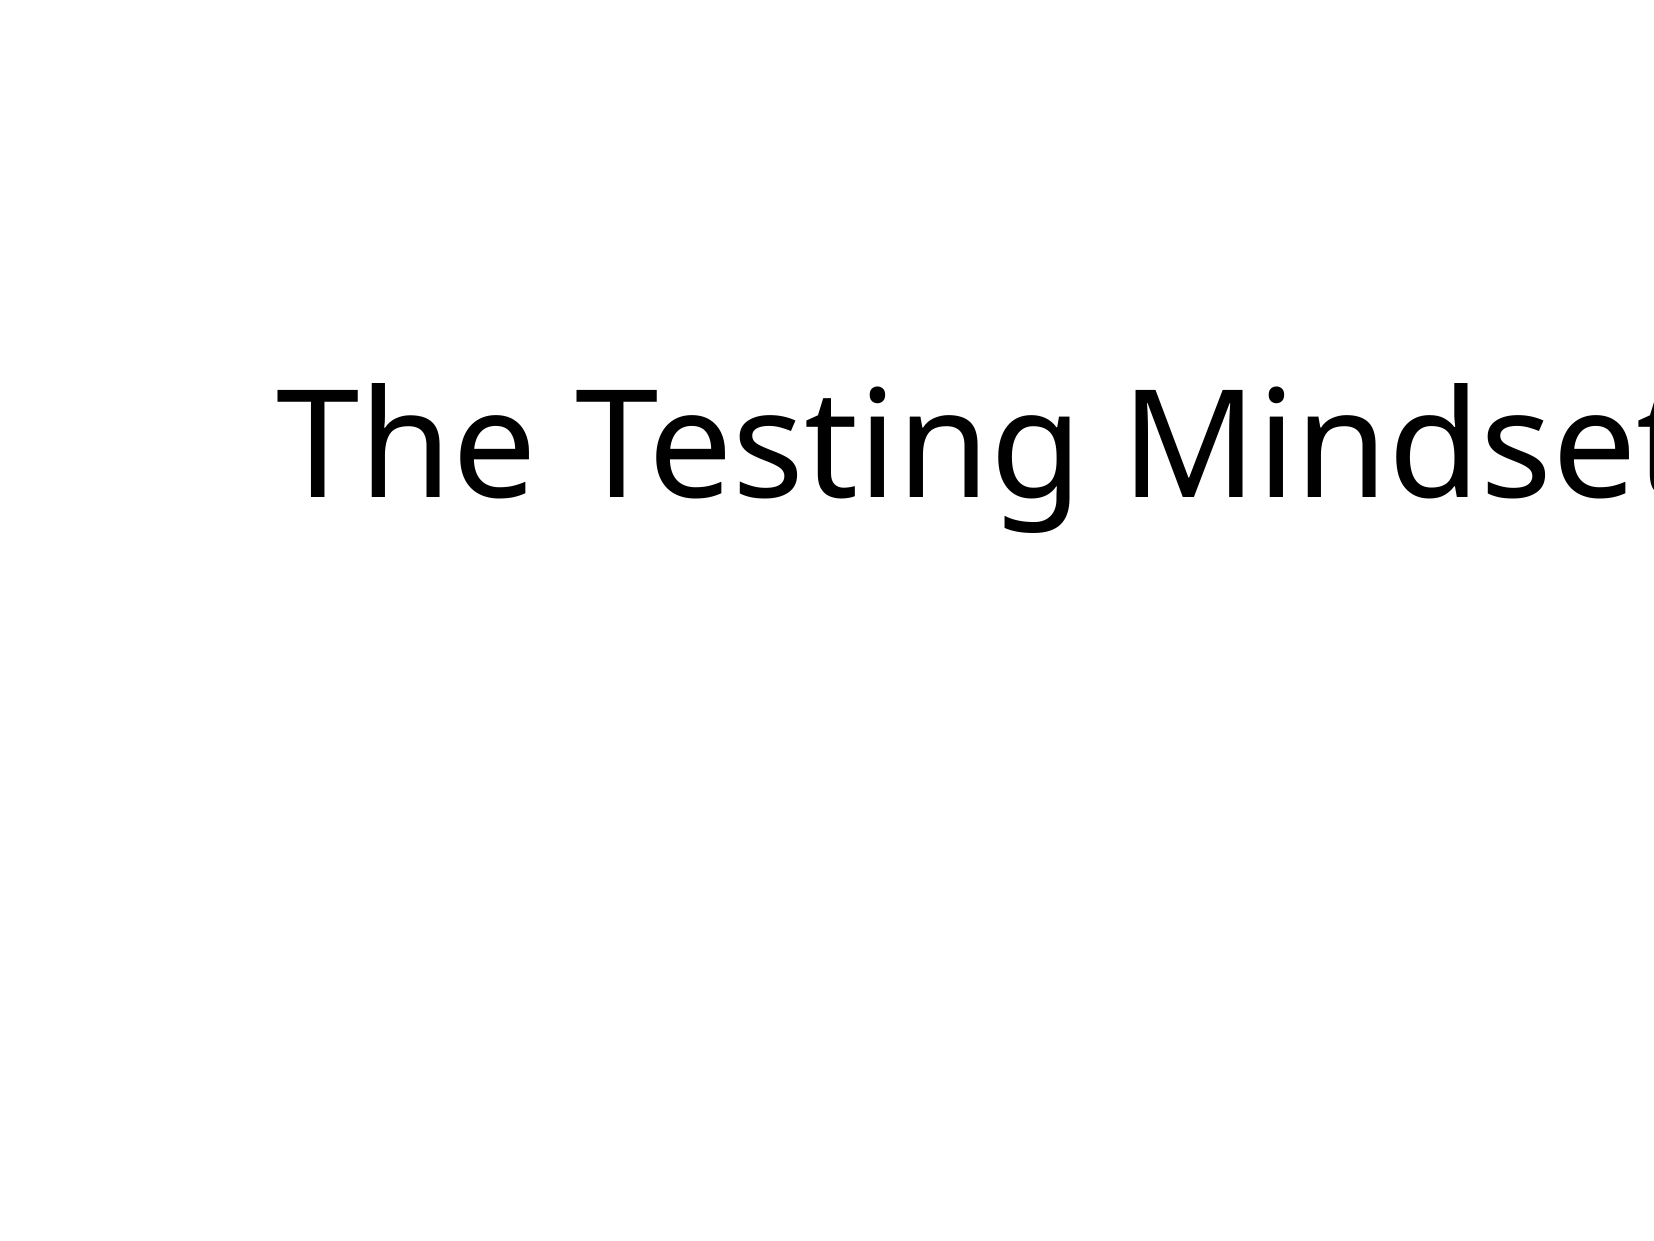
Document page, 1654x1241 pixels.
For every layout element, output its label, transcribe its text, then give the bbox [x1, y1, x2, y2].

text_box The Testing Mindset [261, 330, 1387, 483]
